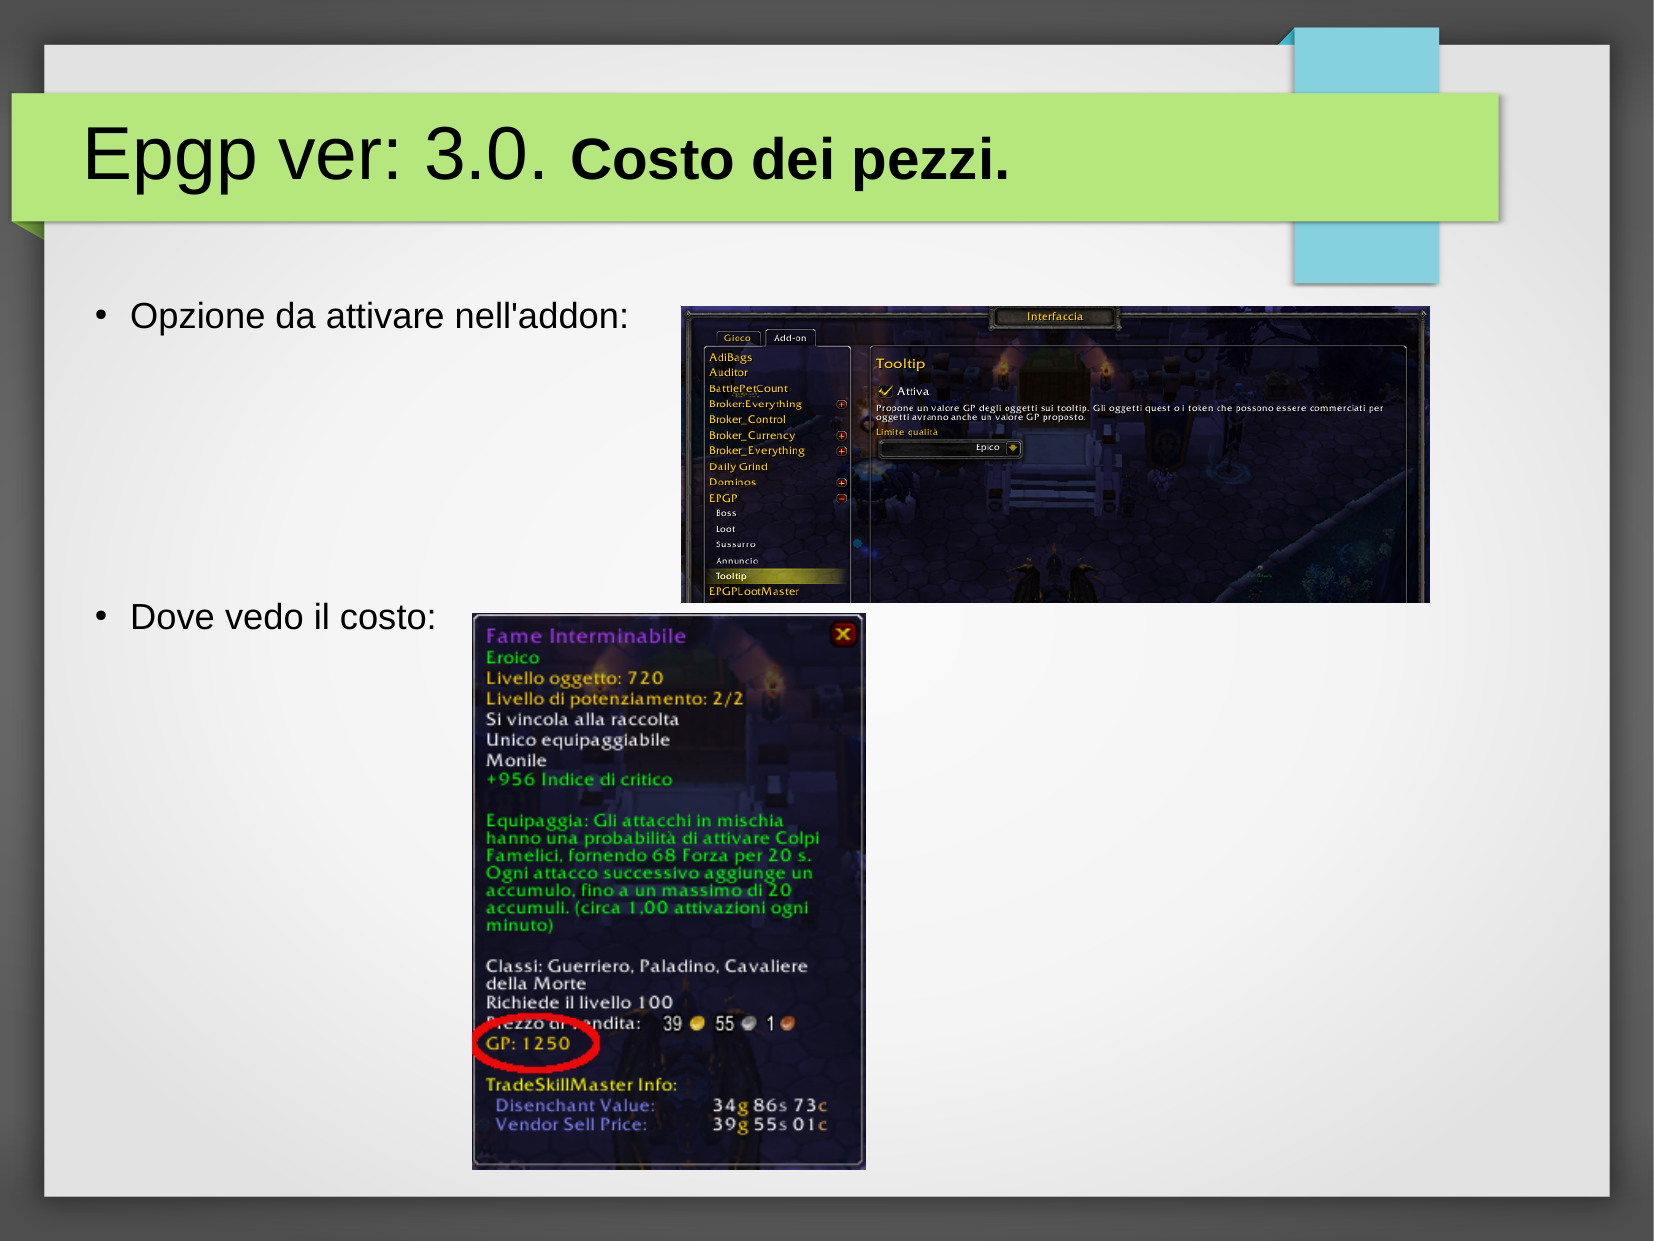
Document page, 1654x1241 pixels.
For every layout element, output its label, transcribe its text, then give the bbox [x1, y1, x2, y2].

title Epgp ver: 3.0. Costo dei pezzi. [82, 94, 1264, 213]
list Opzione da attivare nell'addon: Dove vedo il costo: [82, 295, 1571, 639]
picture [0, 0, 1654, 1241]
